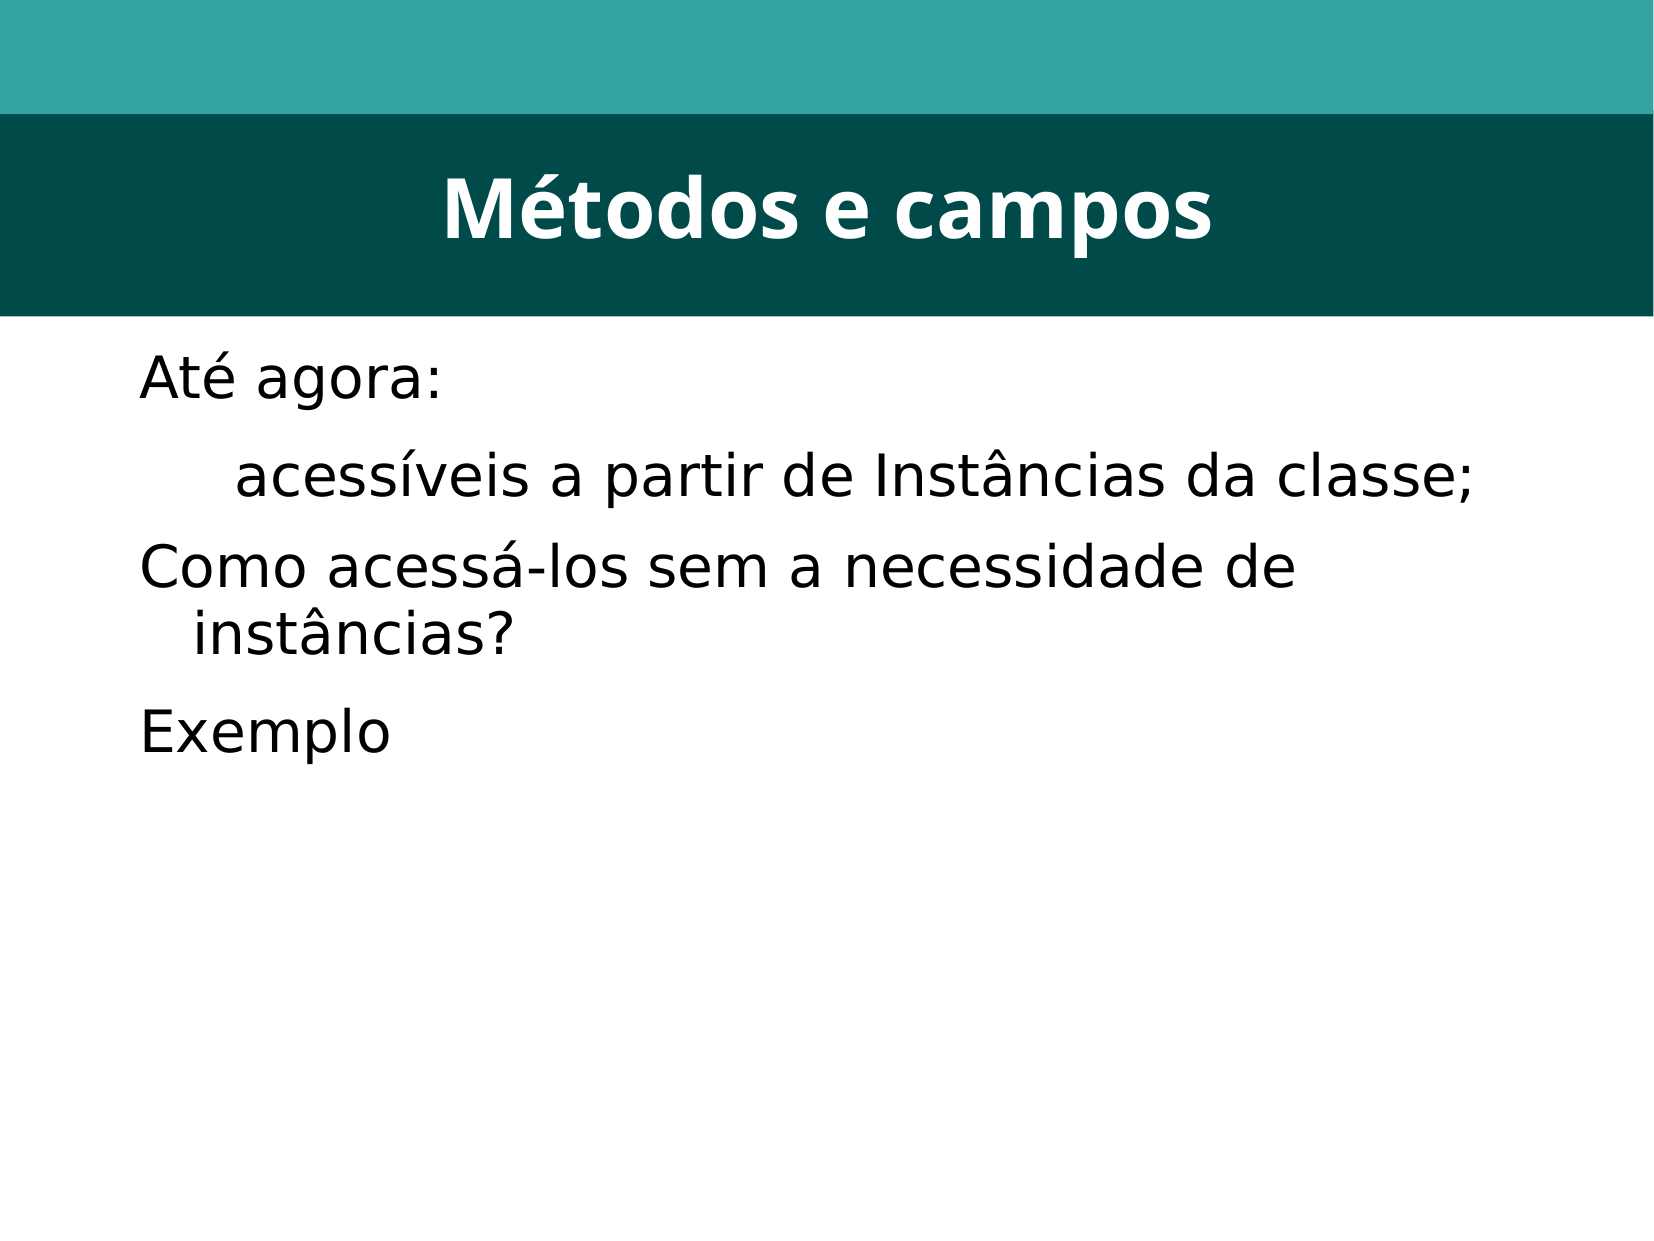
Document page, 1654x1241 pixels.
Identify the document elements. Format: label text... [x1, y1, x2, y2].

list Até agora: acessíveis a partir de Instâncias da classe; Como acessá-los sem a necessidade de instâncias? Exemplo [121, 344, 1534, 1127]
title Métodos e campos [121, 102, 1534, 311]
